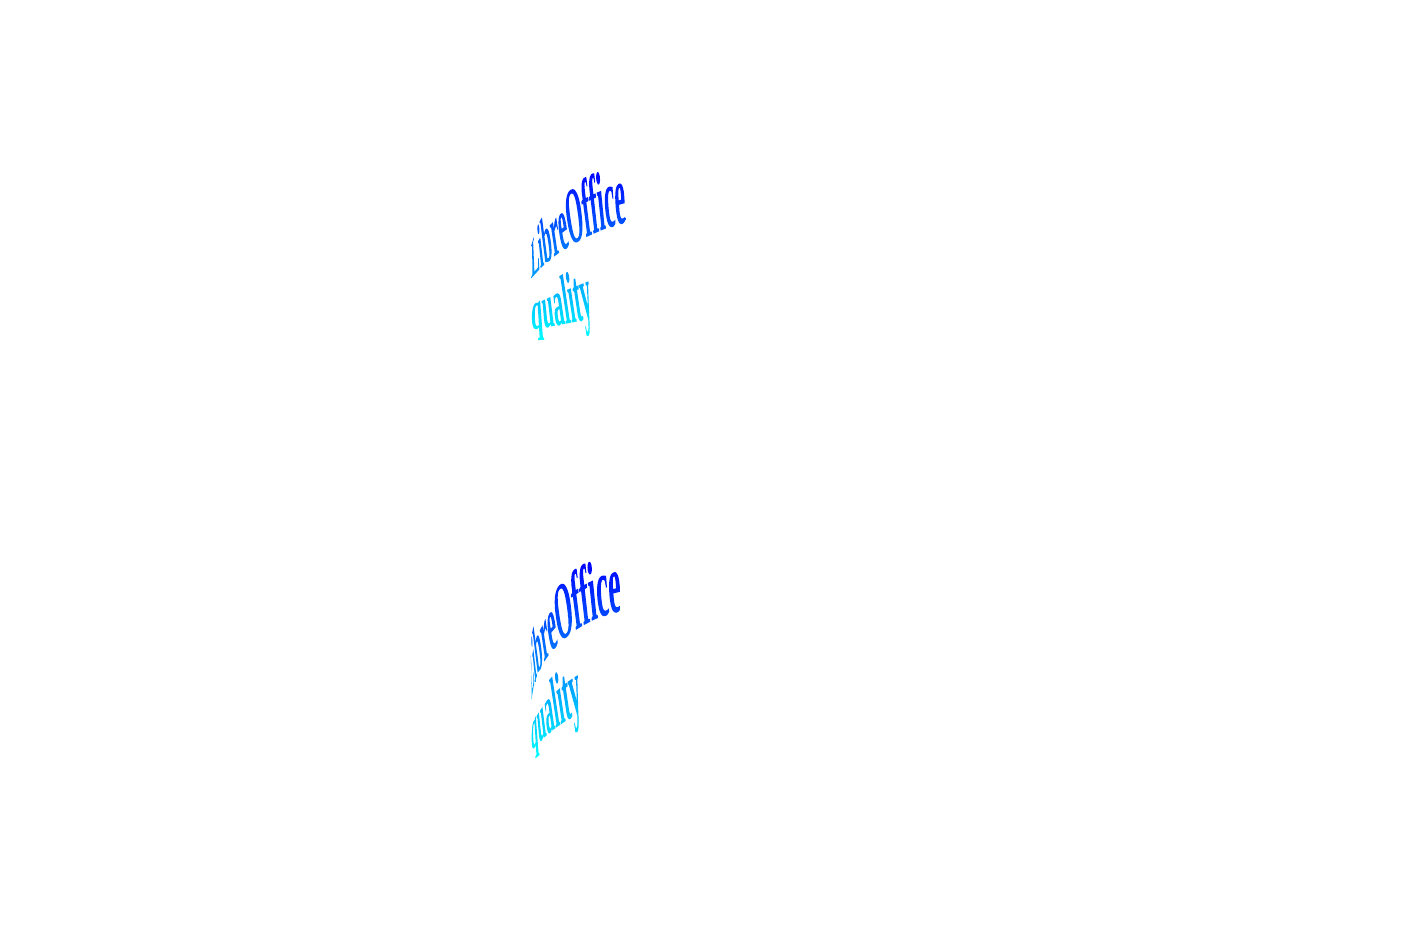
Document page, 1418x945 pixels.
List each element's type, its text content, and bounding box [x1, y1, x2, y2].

text_box LibreOffice quality [597, 575, 610, 617]
text_box LibreOffice quality [615, 183, 626, 225]
text_box LibreOffice quality [604, 186, 616, 228]
text_box LibreOffice quality [539, 561, 598, 662]
text_box LibreOffice quality [609, 572, 621, 613]
text_box LibreOffice quality [531, 274, 590, 341]
text_box LibreOffice quality [549, 172, 606, 257]
text_box LibreOffice quality [530, 626, 543, 700]
text_box LibreOffice quality [531, 675, 579, 759]
text_box LibreOffice quality [531, 217, 552, 279]
